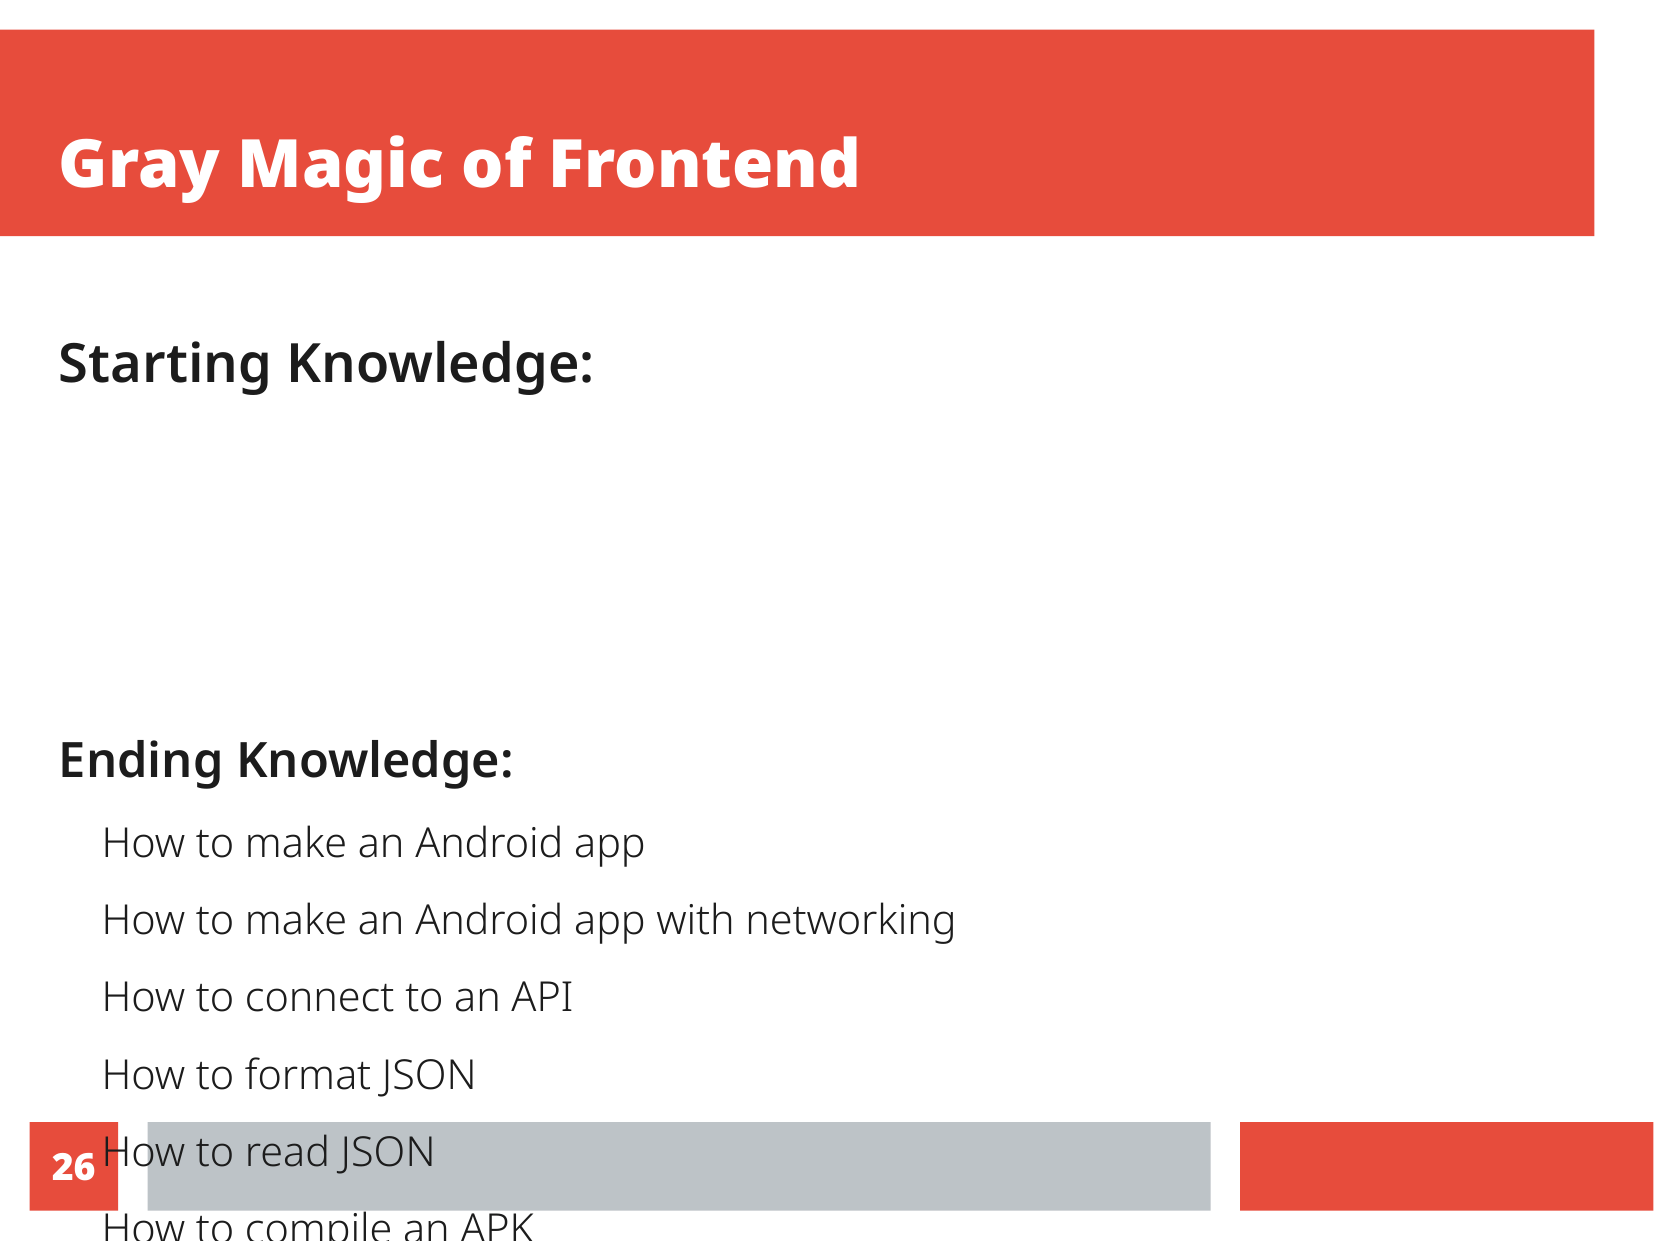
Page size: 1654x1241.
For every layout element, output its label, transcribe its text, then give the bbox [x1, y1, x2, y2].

title Gray Magic of Frontend [59, 59, 1595, 207]
list Starting Knowledge: [59, 324, 1565, 691]
list Ending Knowledge: How to make an Android app How to make an Android app with networking How to connect to an API How to format JSON How to read JSON How to compile an APK [59, 725, 1565, 1241]
